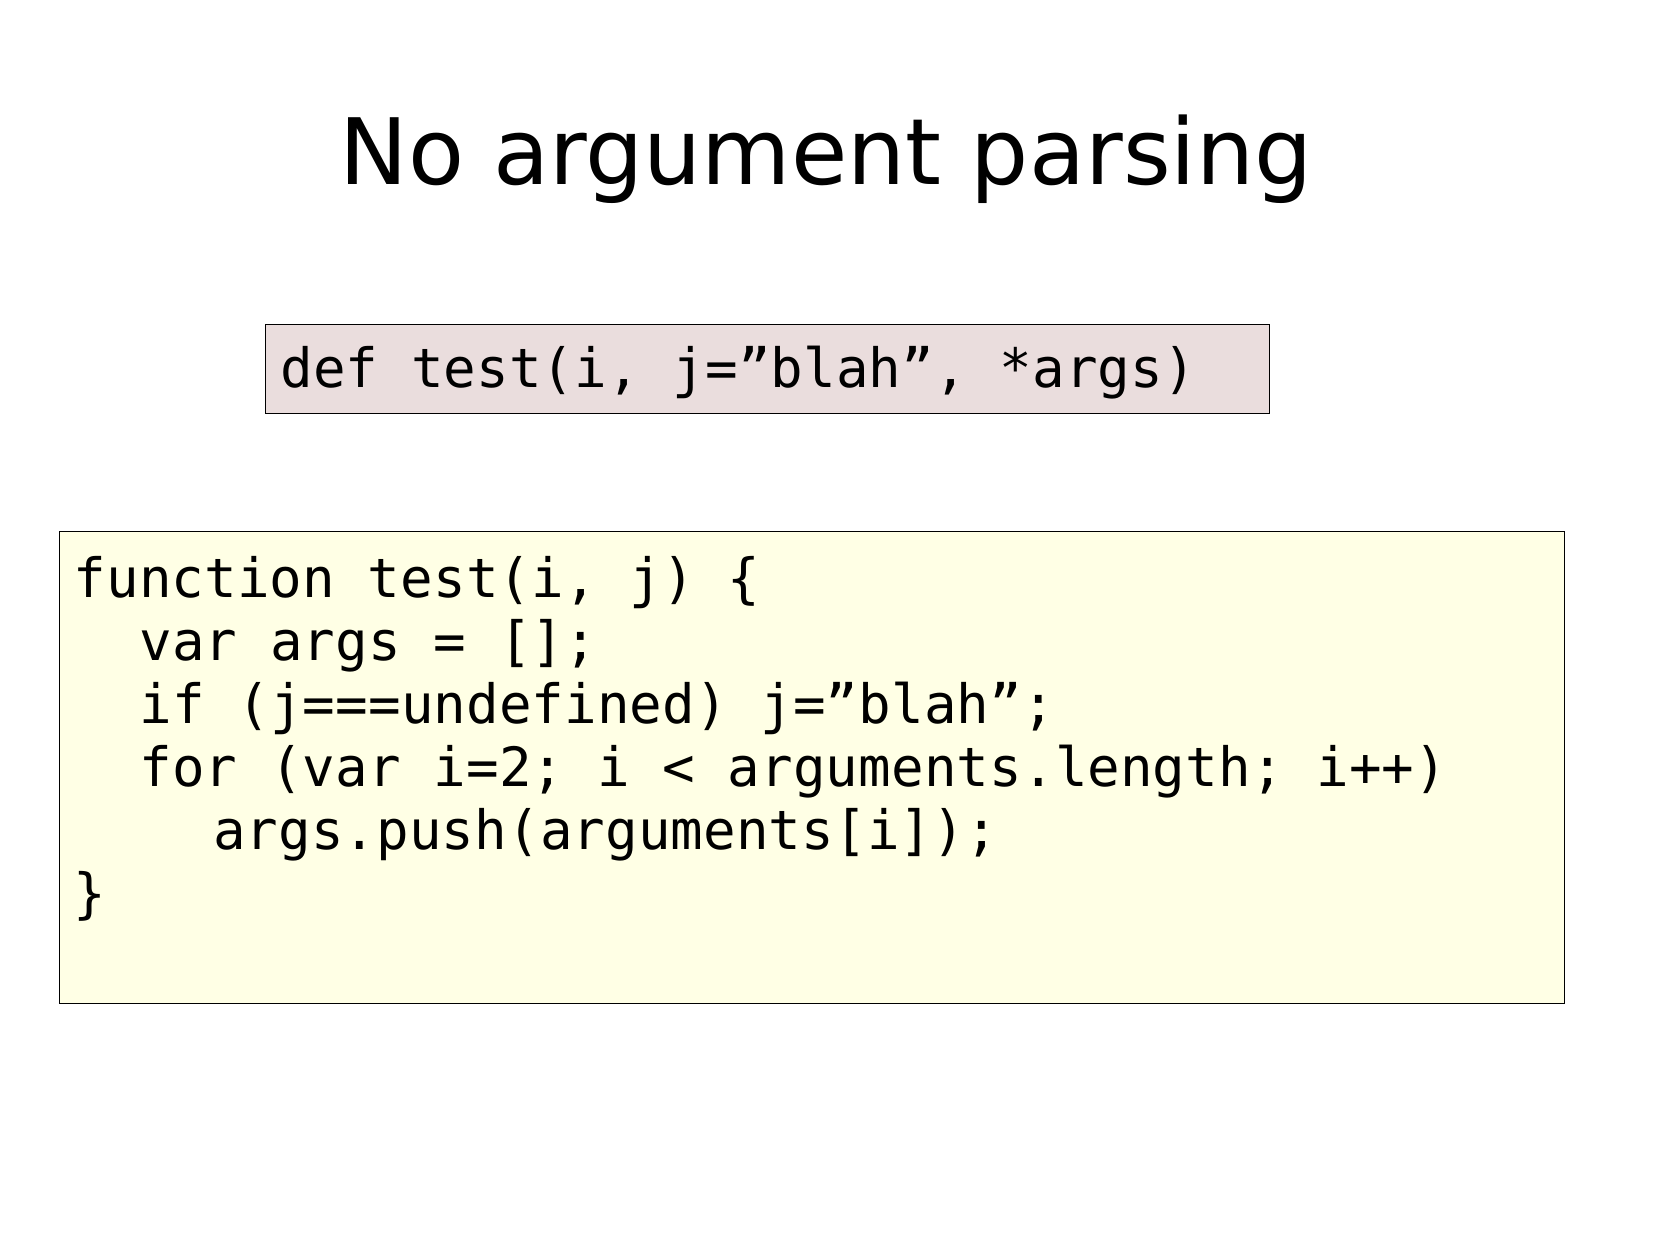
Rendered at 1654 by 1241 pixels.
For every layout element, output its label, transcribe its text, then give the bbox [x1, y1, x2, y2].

text_box def test(i, j=”blah”, *args) [265, 324, 1270, 414]
title No argument parsing [82, 56, 1571, 250]
text_box function test(i, j) { var args = []; if (j===undefined) j=”blah”; for (var i=2; i < arguments.length; i++) args.push(arguments[i]); } [59, 531, 1565, 1004]
